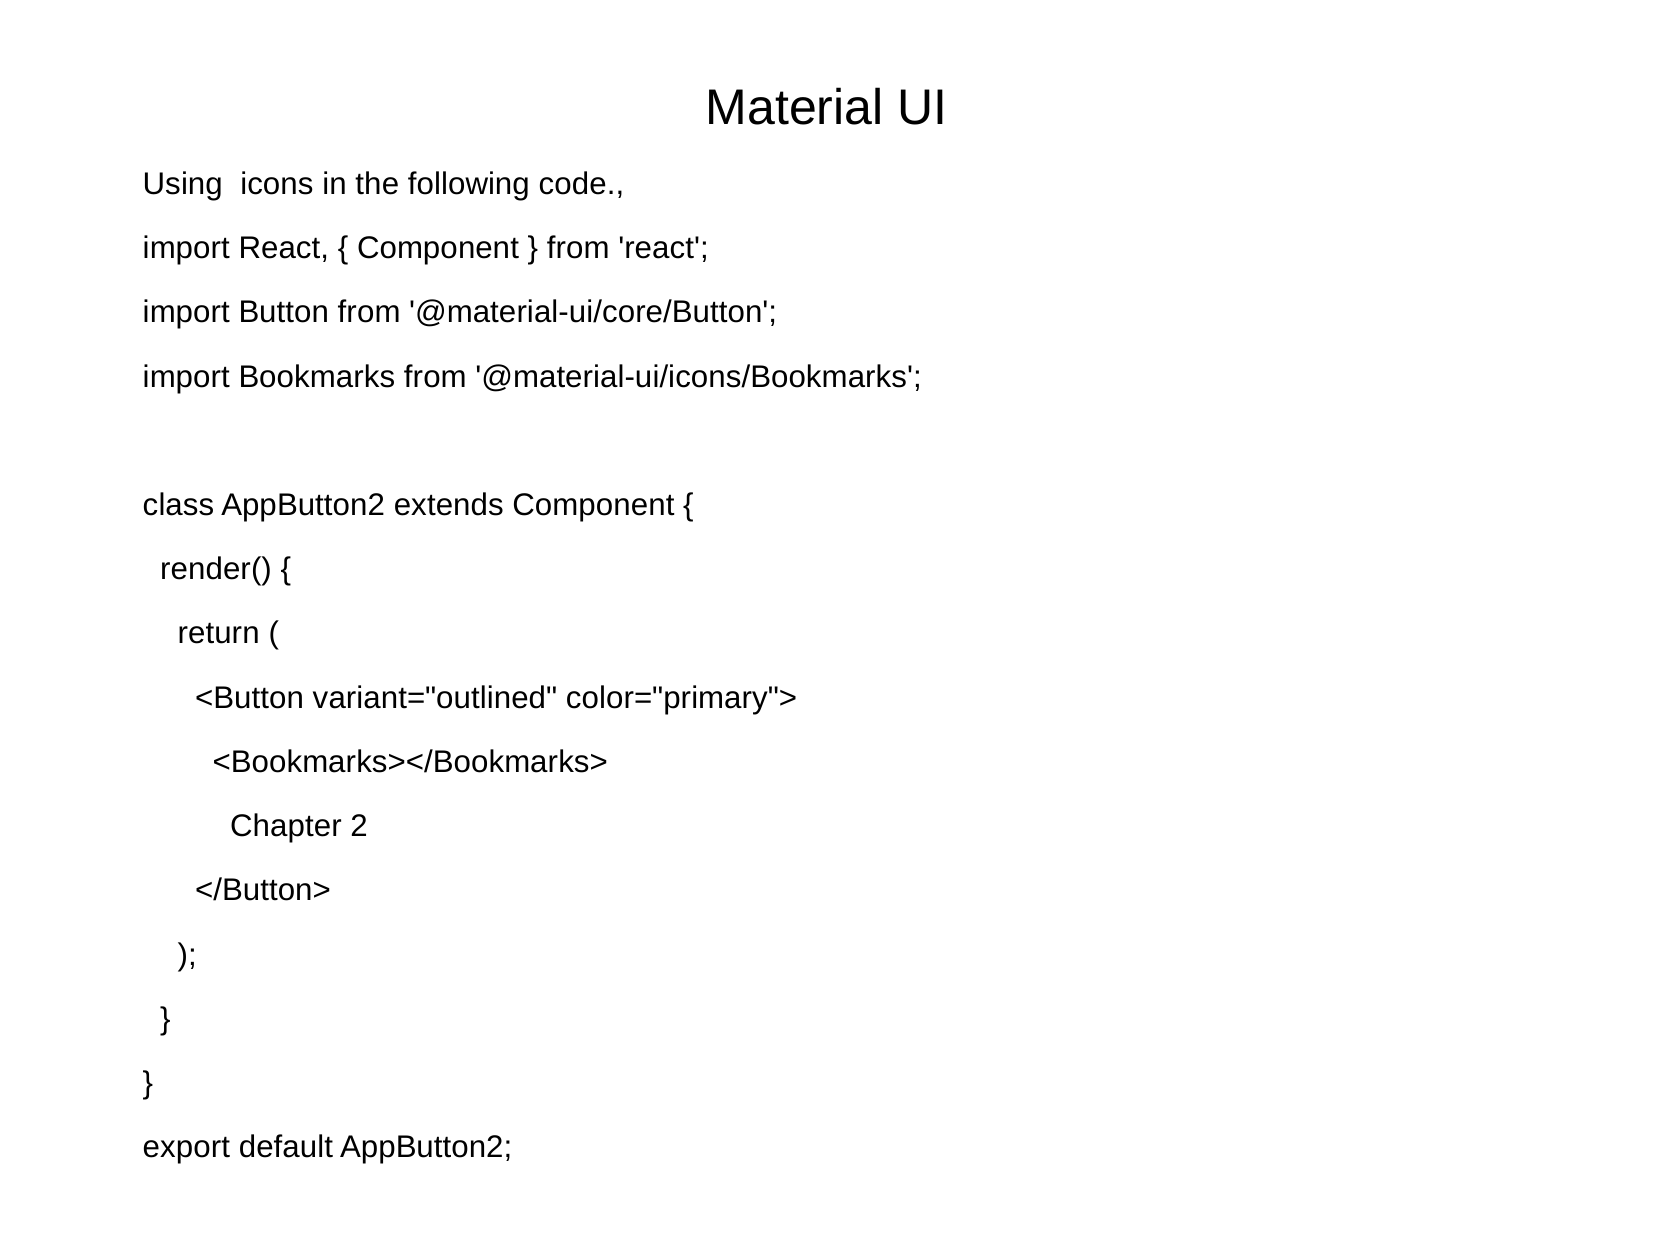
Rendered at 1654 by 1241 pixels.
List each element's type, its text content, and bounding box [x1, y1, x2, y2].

list Using icons in the following code., import React, { Component } from 'react'; import Button from '@material-ui/core/Button'; import Bookmarks from '@material-ui/icons/Bookmarks'; class AppButton2 extends Component { render() { return ( <Button variant="outlined" color="primary"> <Bookmarks></Bookmarks> Chapter 2 </Button> ); } } export default AppButton2; [71, 166, 1561, 1201]
title Material UI [82, 49, 1571, 166]
